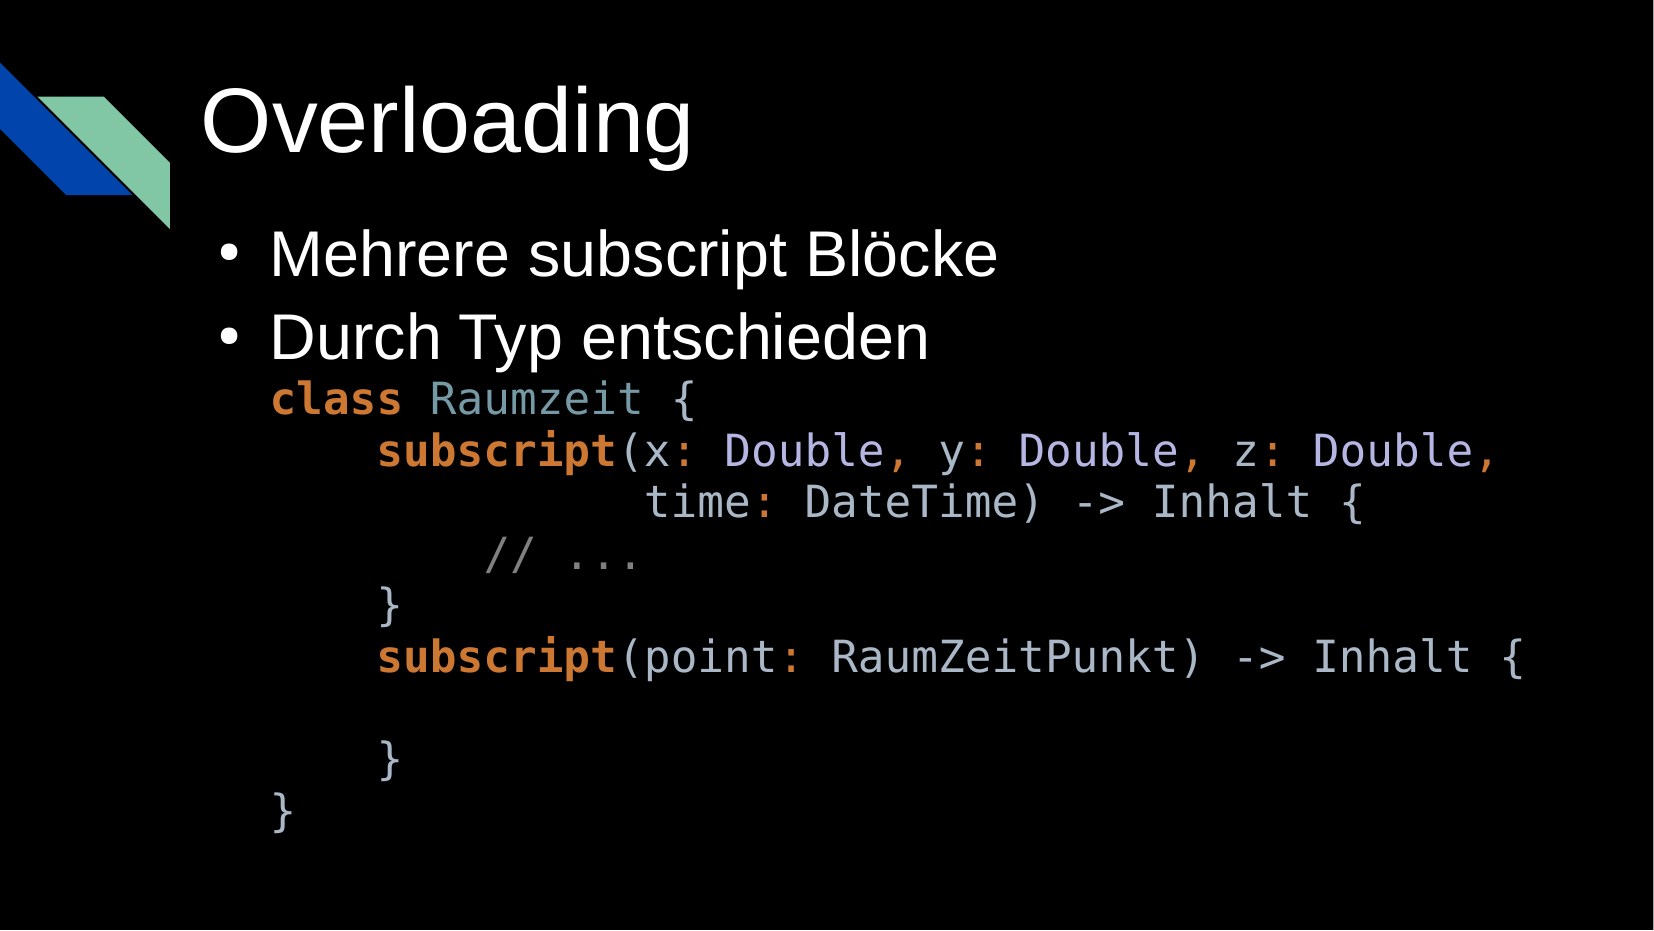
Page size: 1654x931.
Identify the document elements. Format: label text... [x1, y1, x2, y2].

list Mehrere subscript Blöcke Durch Typ entschieden class Raumzeit { subscript(x: Double, y: Double, z: Double, time: DateTime) -> Inhalt { // ... } subscript(point: RaumZeitPunkt) -> Inhalt { } } [200, 217, 1571, 839]
title Overloading [200, 53, 1571, 189]
